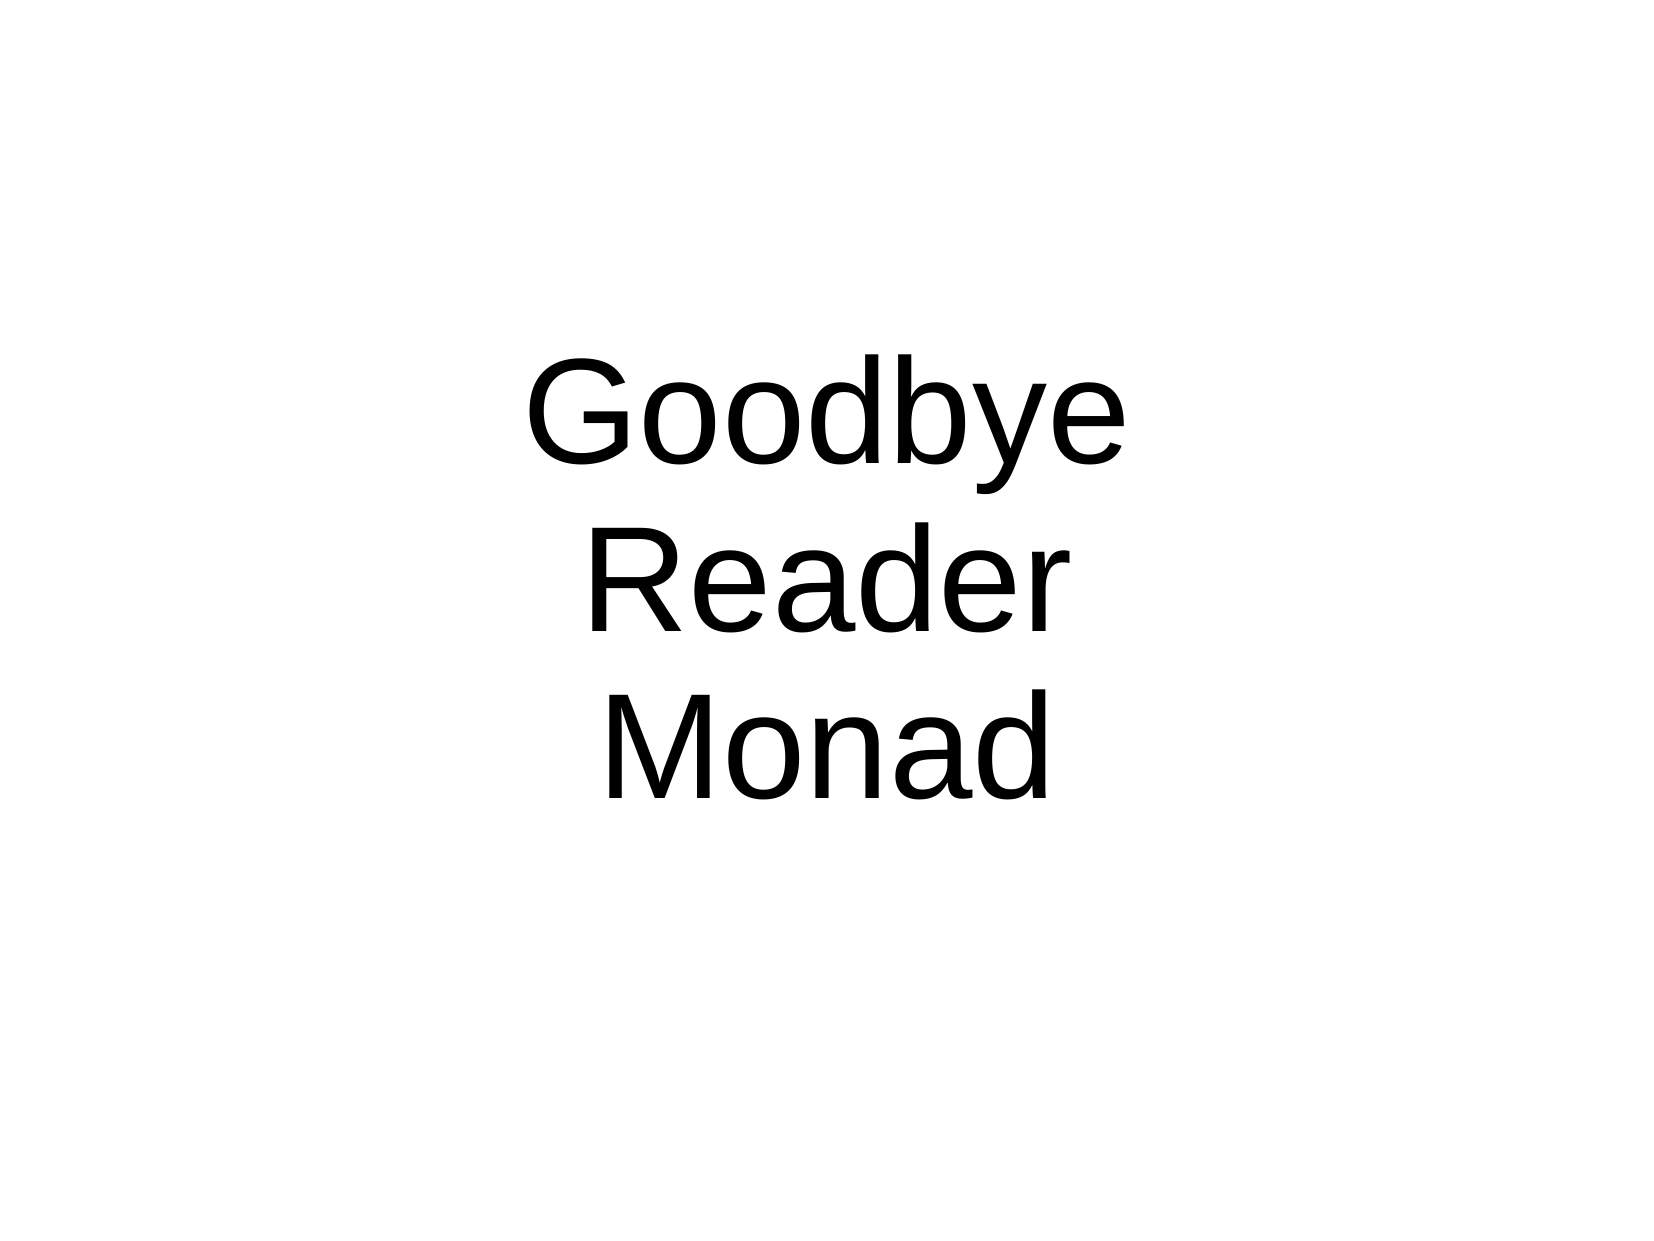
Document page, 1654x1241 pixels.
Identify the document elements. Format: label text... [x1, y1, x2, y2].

subtitle Goodbye Reader Monad [82, 49, 1571, 1109]
